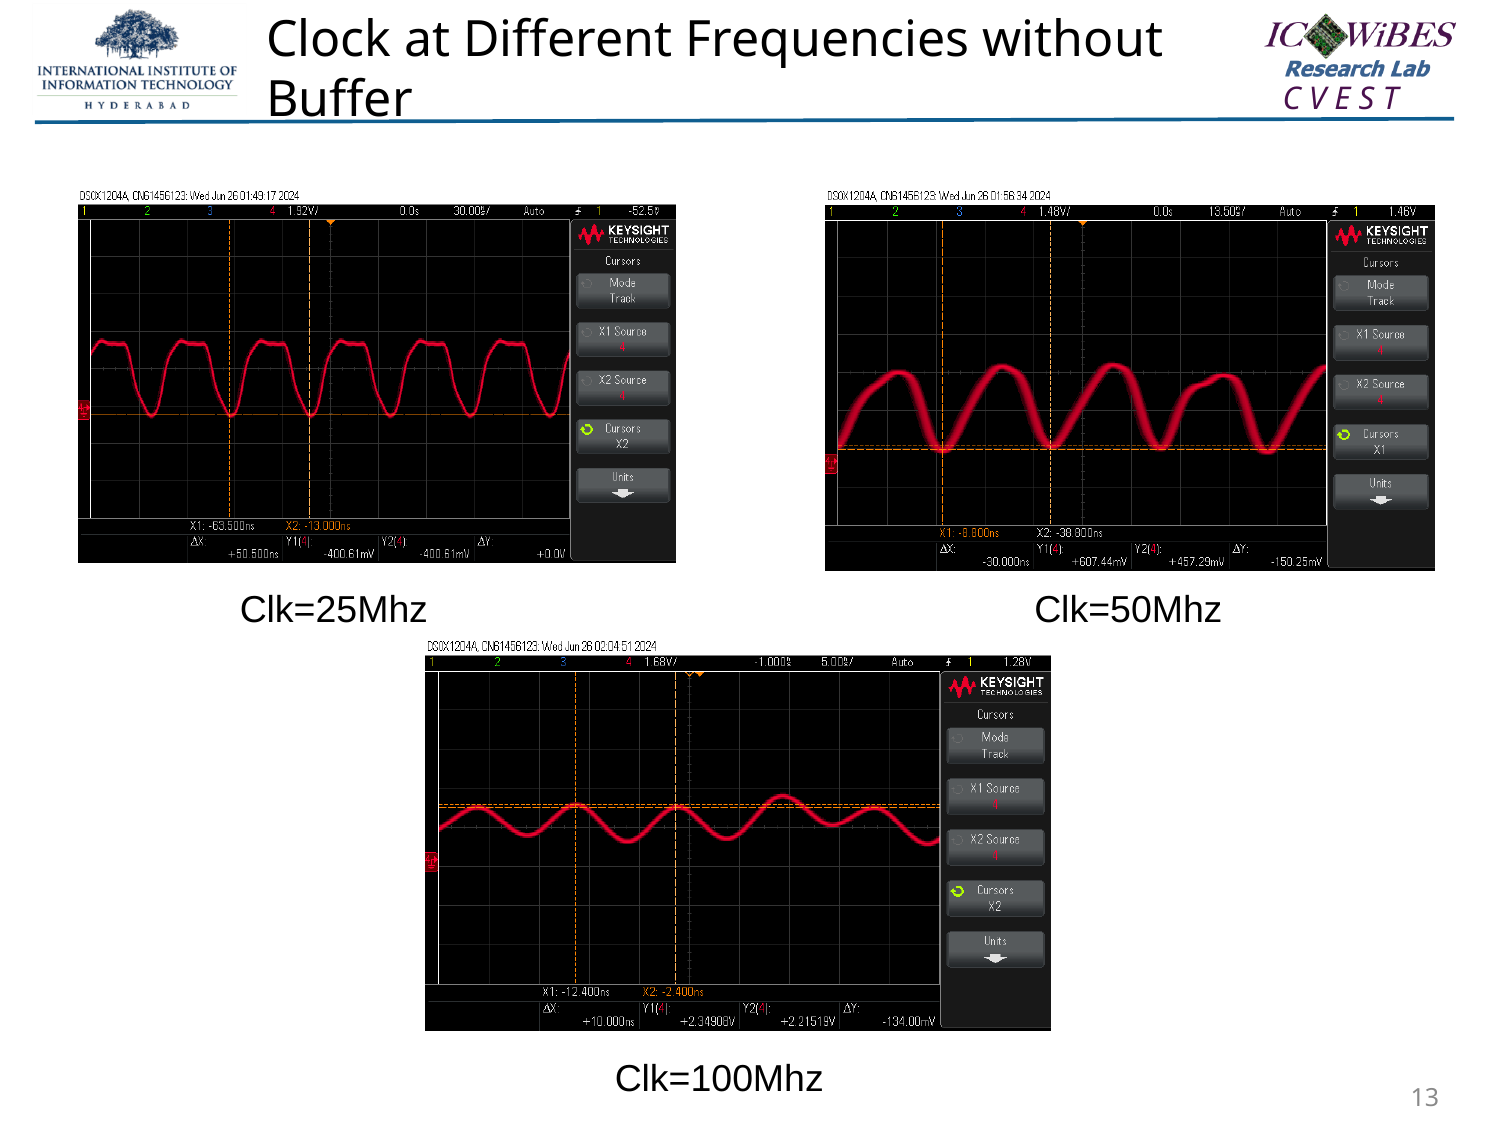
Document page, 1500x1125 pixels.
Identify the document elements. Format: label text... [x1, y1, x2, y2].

picture [425, 637, 1051, 1031]
text_box Clk=25Mhz [225, 580, 443, 638]
text_box Clk=100Mhz [600, 1050, 839, 1107]
slide_number <number> [1329, 1074, 1455, 1123]
title Clock at Different Frequencies without Buffer [251, 23, 1195, 110]
picture [825, 187, 1435, 571]
picture [1261, 12, 1458, 82]
picture [31, 2, 247, 115]
text_box Clk=50Mhz [1019, 580, 1238, 638]
picture [78, 187, 676, 563]
